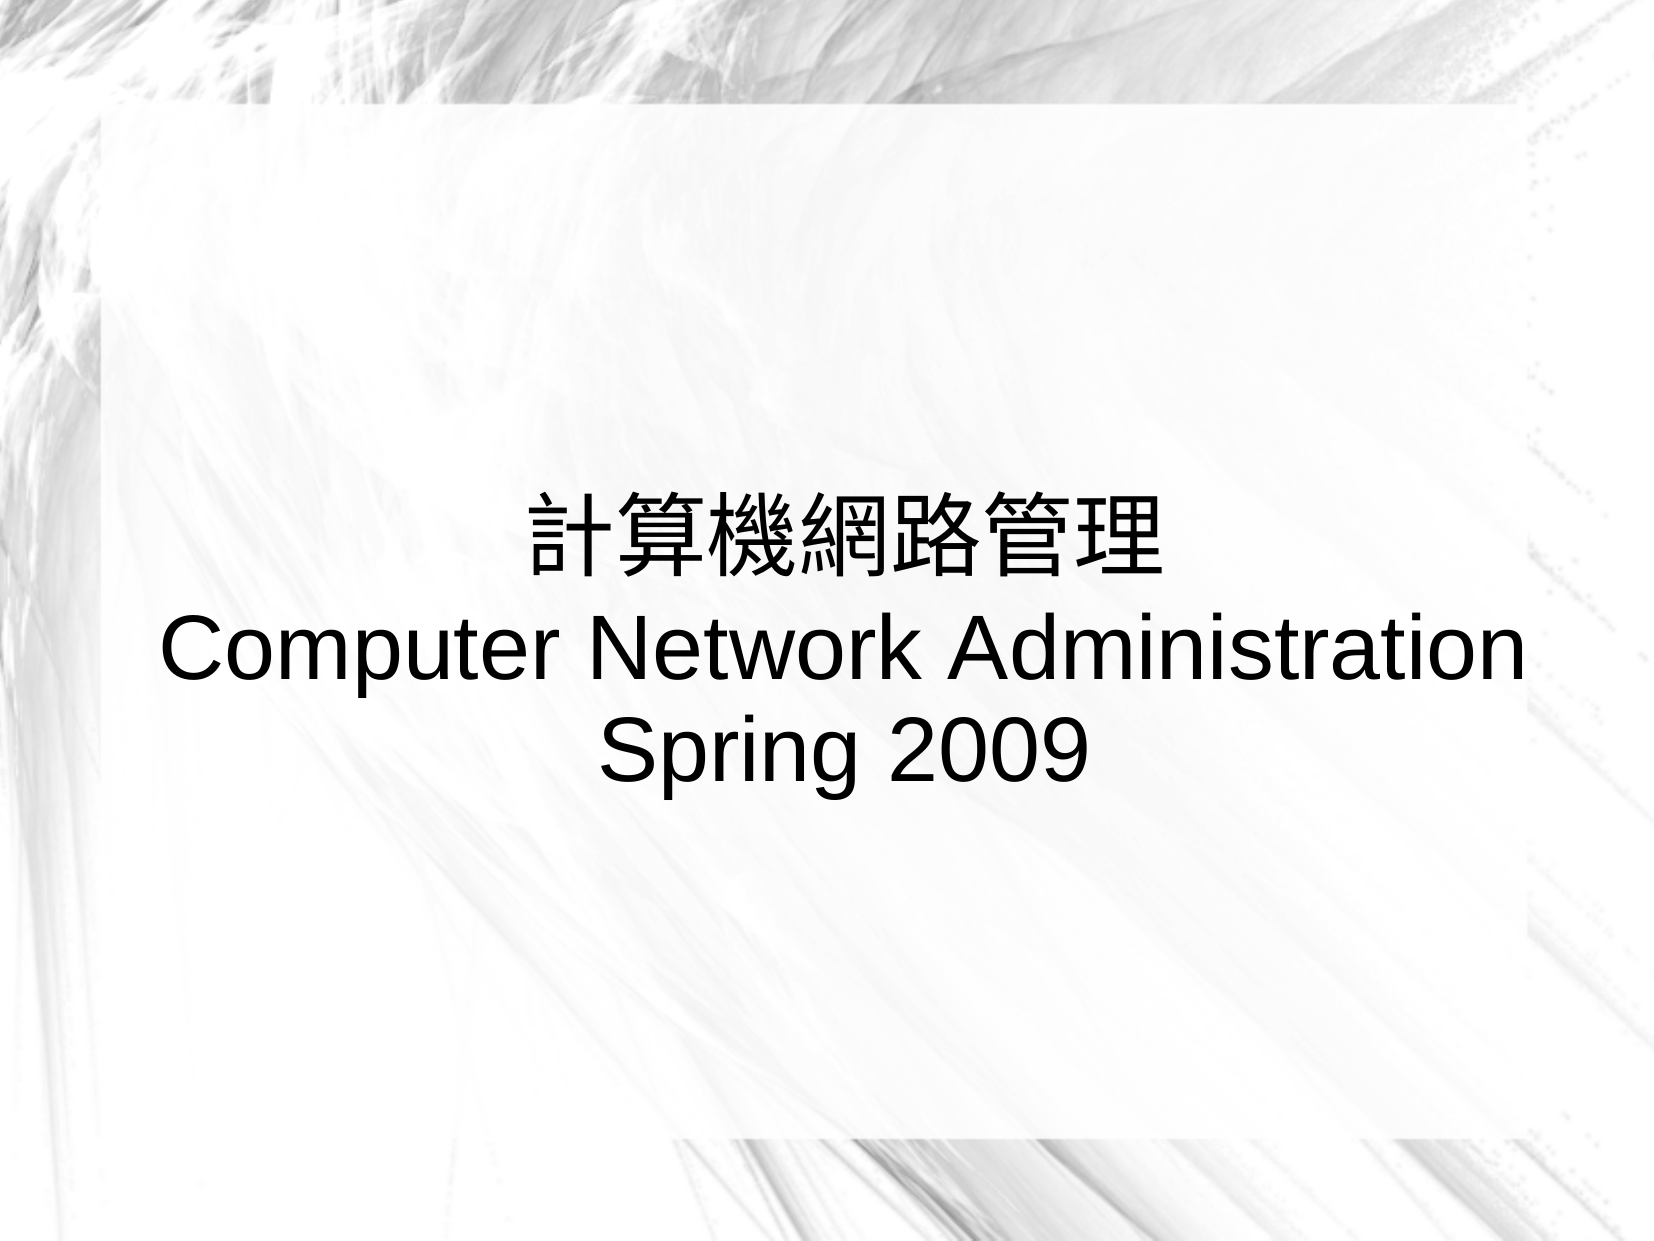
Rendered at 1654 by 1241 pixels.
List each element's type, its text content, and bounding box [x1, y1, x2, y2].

picture [0, 0, 1654, 1241]
subtitle 計算機網路管理 Computer Network Administration Spring 2009 [118, 319, 1571, 945]
